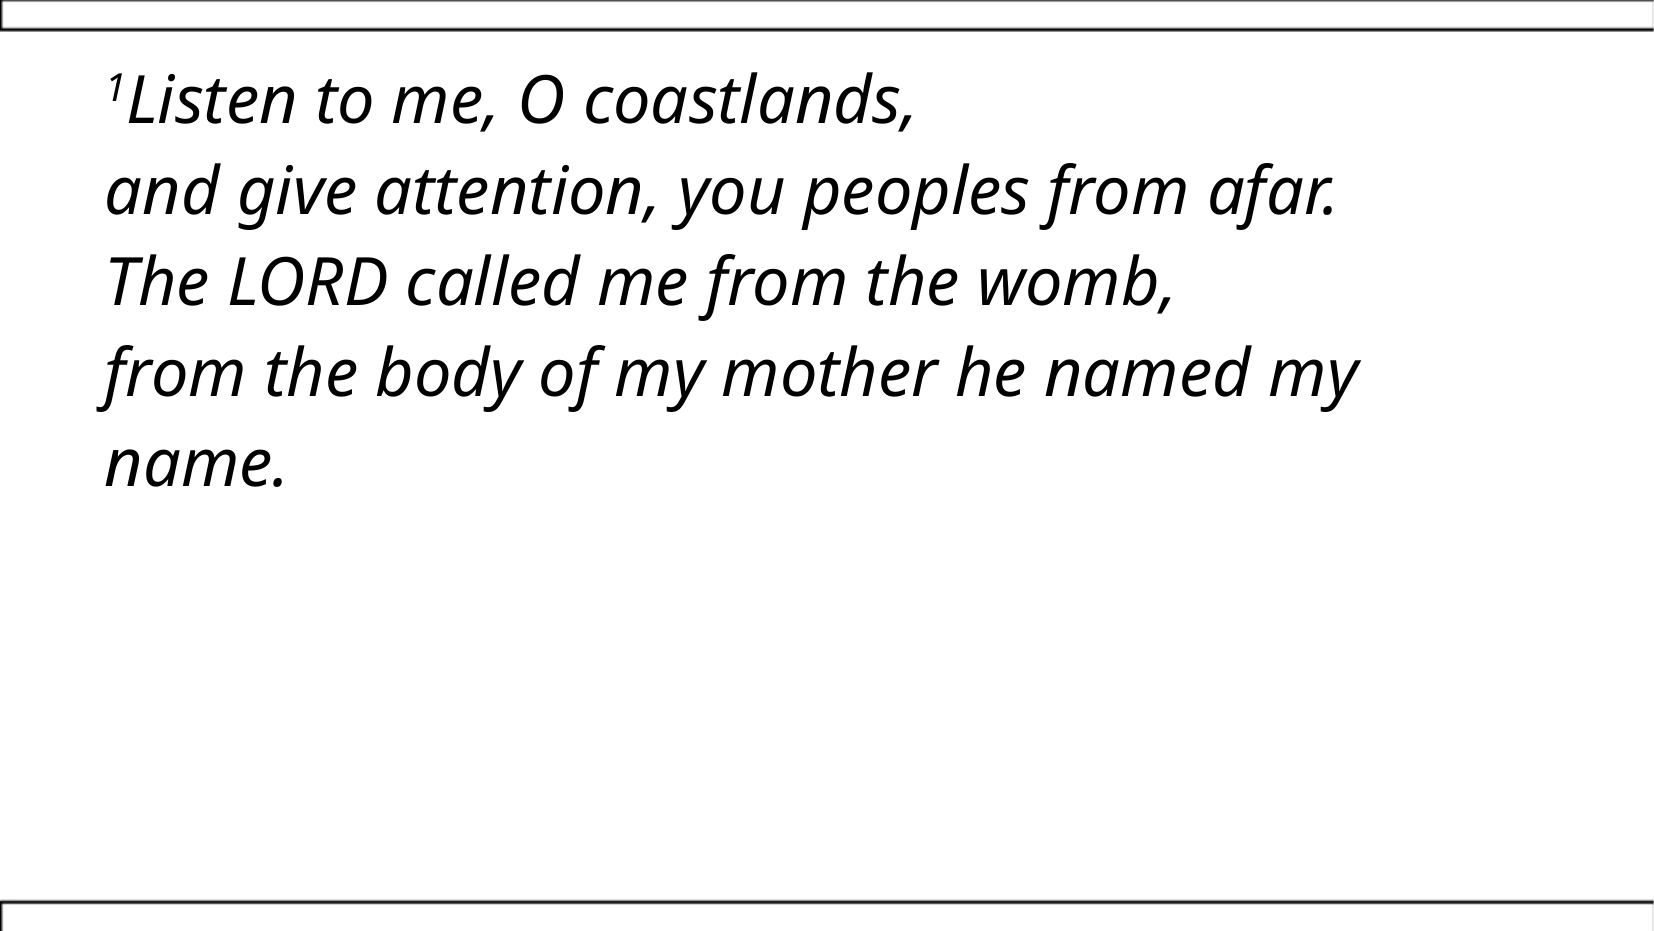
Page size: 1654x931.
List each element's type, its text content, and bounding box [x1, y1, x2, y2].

text_box 1Listen to me, O coastlands, and give attention, you peoples from afar. The LORD called me from the womb, from the body of my mother he named my name. [90, 45, 1561, 504]
picture [0, 0, 1654, 931]
